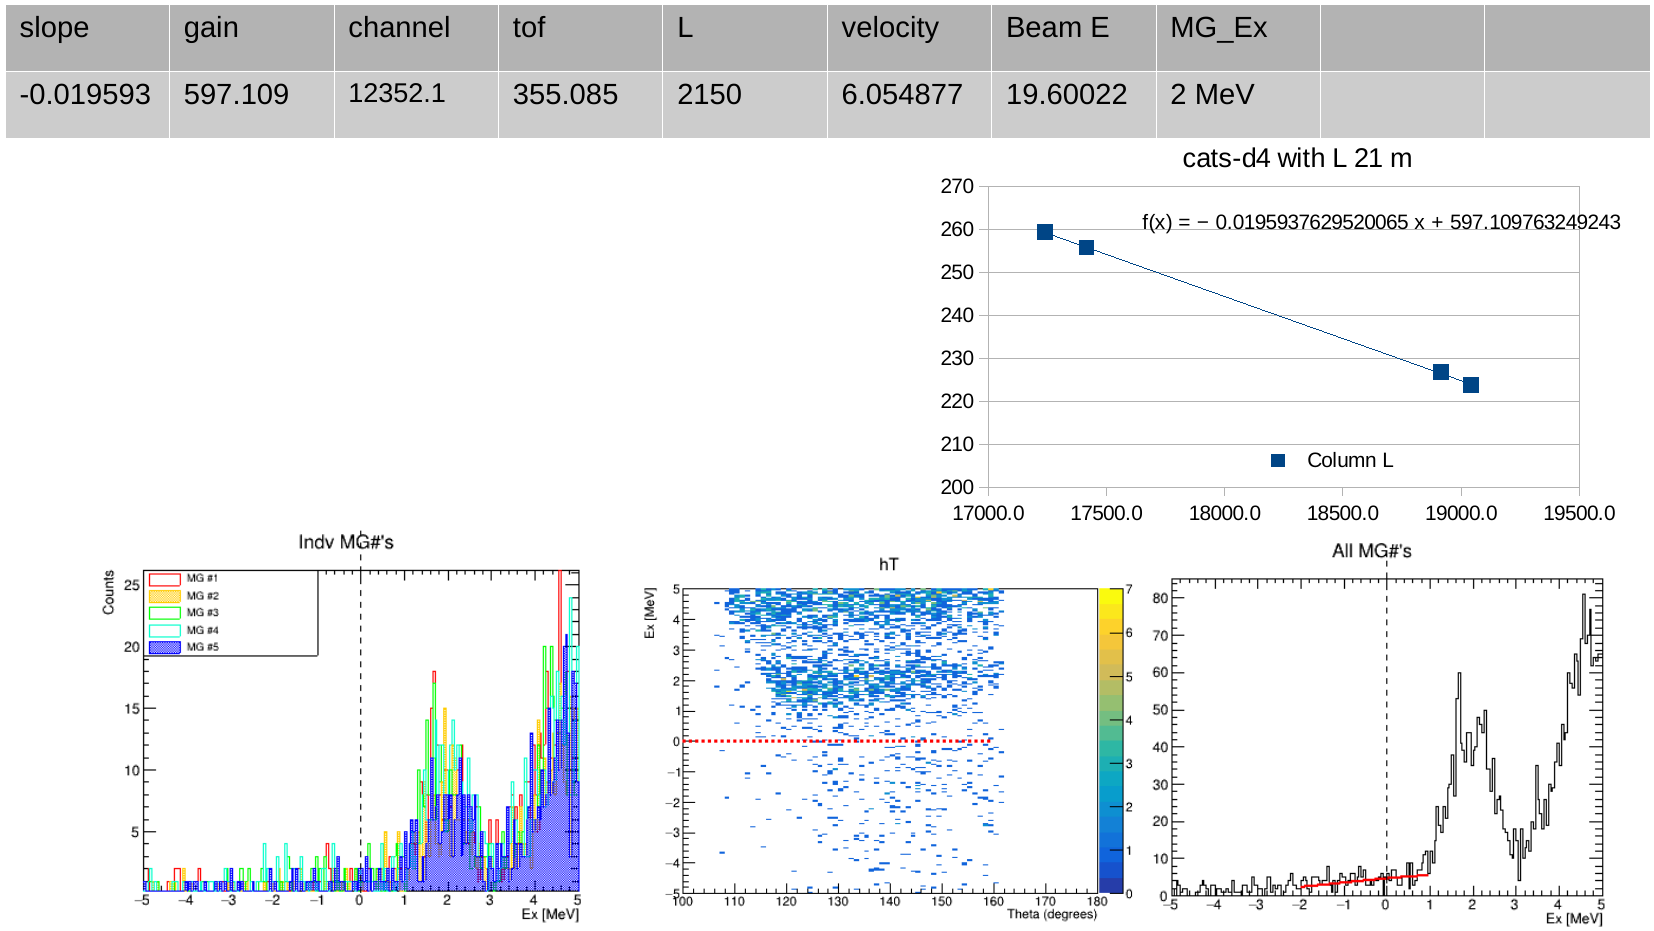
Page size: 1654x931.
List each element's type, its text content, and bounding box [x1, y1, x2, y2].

table_header MG_Ex [1157, 5, 1320, 71]
table_header L [663, 5, 827, 71]
table_header gain [170, 5, 334, 71]
chart [937, 120, 1654, 526]
picture [98, 526, 601, 931]
table_header Beam E [992, 5, 1156, 71]
table_header [1321, 5, 1484, 71]
table_header slope [6, 5, 169, 71]
table_cell 19.60022 [992, 72, 1156, 138]
table_cell 2 MeV [1157, 72, 1320, 138]
table_header velocity [828, 5, 991, 71]
table_header channel [335, 5, 498, 71]
table_cell 2150 [663, 72, 827, 138]
table_cell 12352.1 [335, 72, 498, 138]
table_cell [1485, 72, 1650, 138]
table_header tof [499, 5, 662, 71]
table_cell -0.019593 [6, 72, 169, 138]
table_header [1485, 5, 1650, 71]
table_cell 597.109 [170, 72, 334, 138]
picture [637, 535, 1654, 931]
table_cell [1321, 72, 1484, 138]
table_cell 6.054877 [828, 72, 991, 138]
table_cell 355.085 [499, 72, 662, 138]
